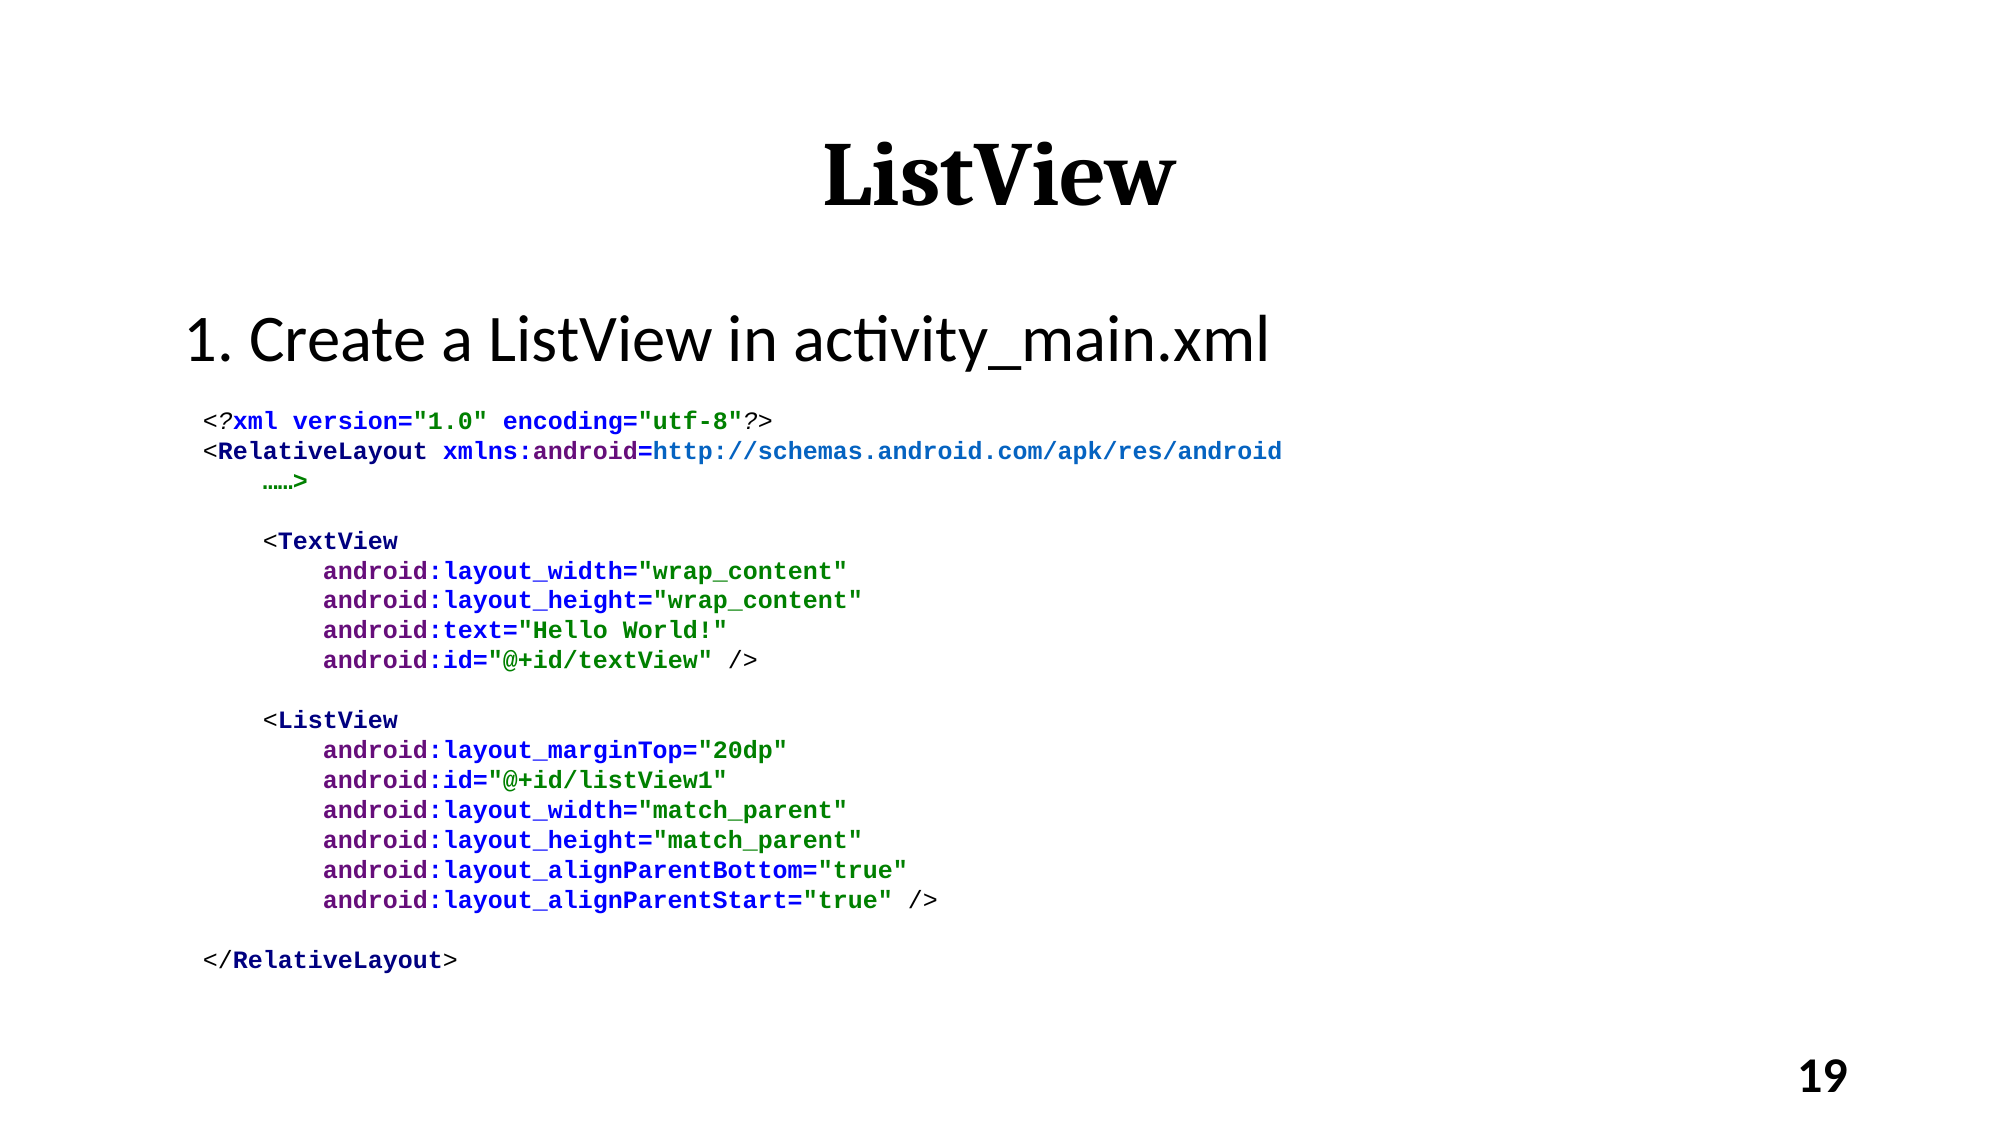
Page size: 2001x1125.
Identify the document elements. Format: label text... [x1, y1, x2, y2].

text_box 1. Create a ListView in activity_main.xml [168, 286, 1894, 1016]
list [143, 261, 1869, 991]
text_box <?xml version="1.0" encoding="utf-8"?> <RelativeLayout xmlns:android=http://schemas.android.com/apk/res/android ……> <TextView android:layout_width="wrap_content" android:layout_height="wrap_content" android:text="Hello World!" android:id="@+id/textView" /> <ListView android:layout_marginTop="20dp" android:id="@+id/listView1" android:layout_width="match_parent" android:layout_height="match_parent" android:layout_alignParentBottom="true" android:layout_alignParentStart="true" /> </RelativeLayout> [187, 396, 1883, 1026]
title ListView [137, 59, 1863, 278]
slide_number <number> [1412, 1042, 1863, 1103]
